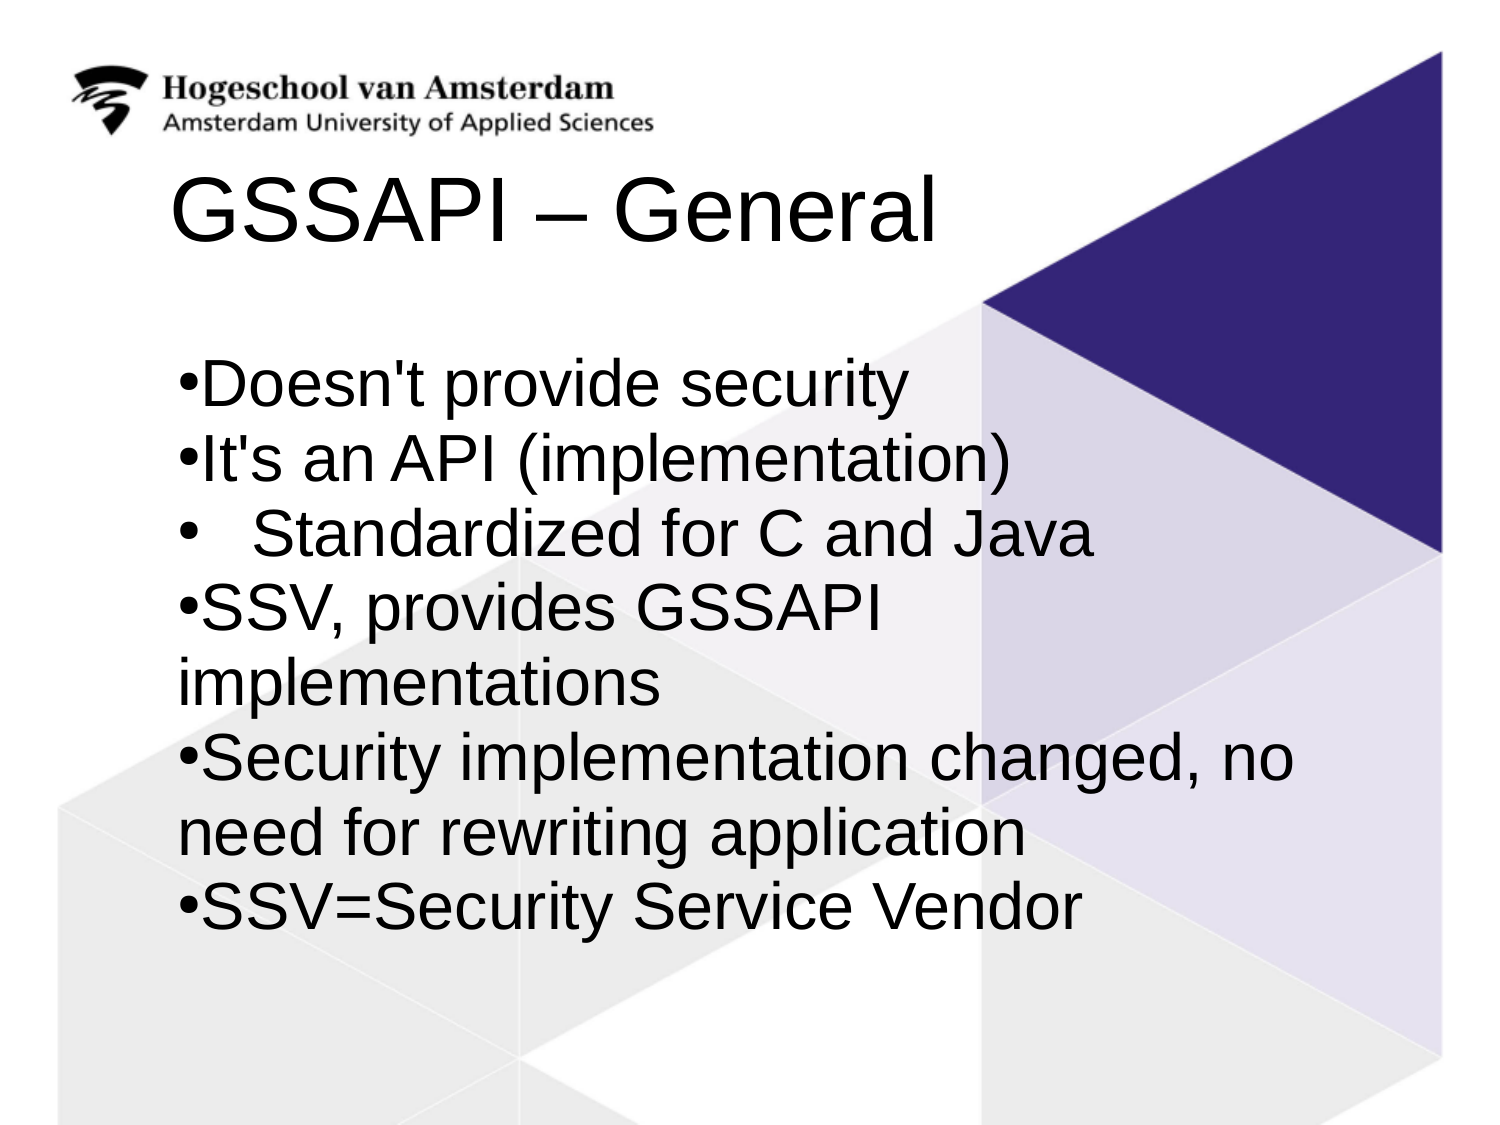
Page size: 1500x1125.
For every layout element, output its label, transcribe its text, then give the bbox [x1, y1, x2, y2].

picture [0, 0, 1500, 1125]
title GSSAPI – General [0, 89, 1193, 331]
subtitle Doesn't provide security It's an API (implementation) Standardized for C and Java SSV, provides GSSAPI implementations Security implementation changed, no need for rewriting application SSV=Security Service Vendor [59, 318, 1379, 972]
